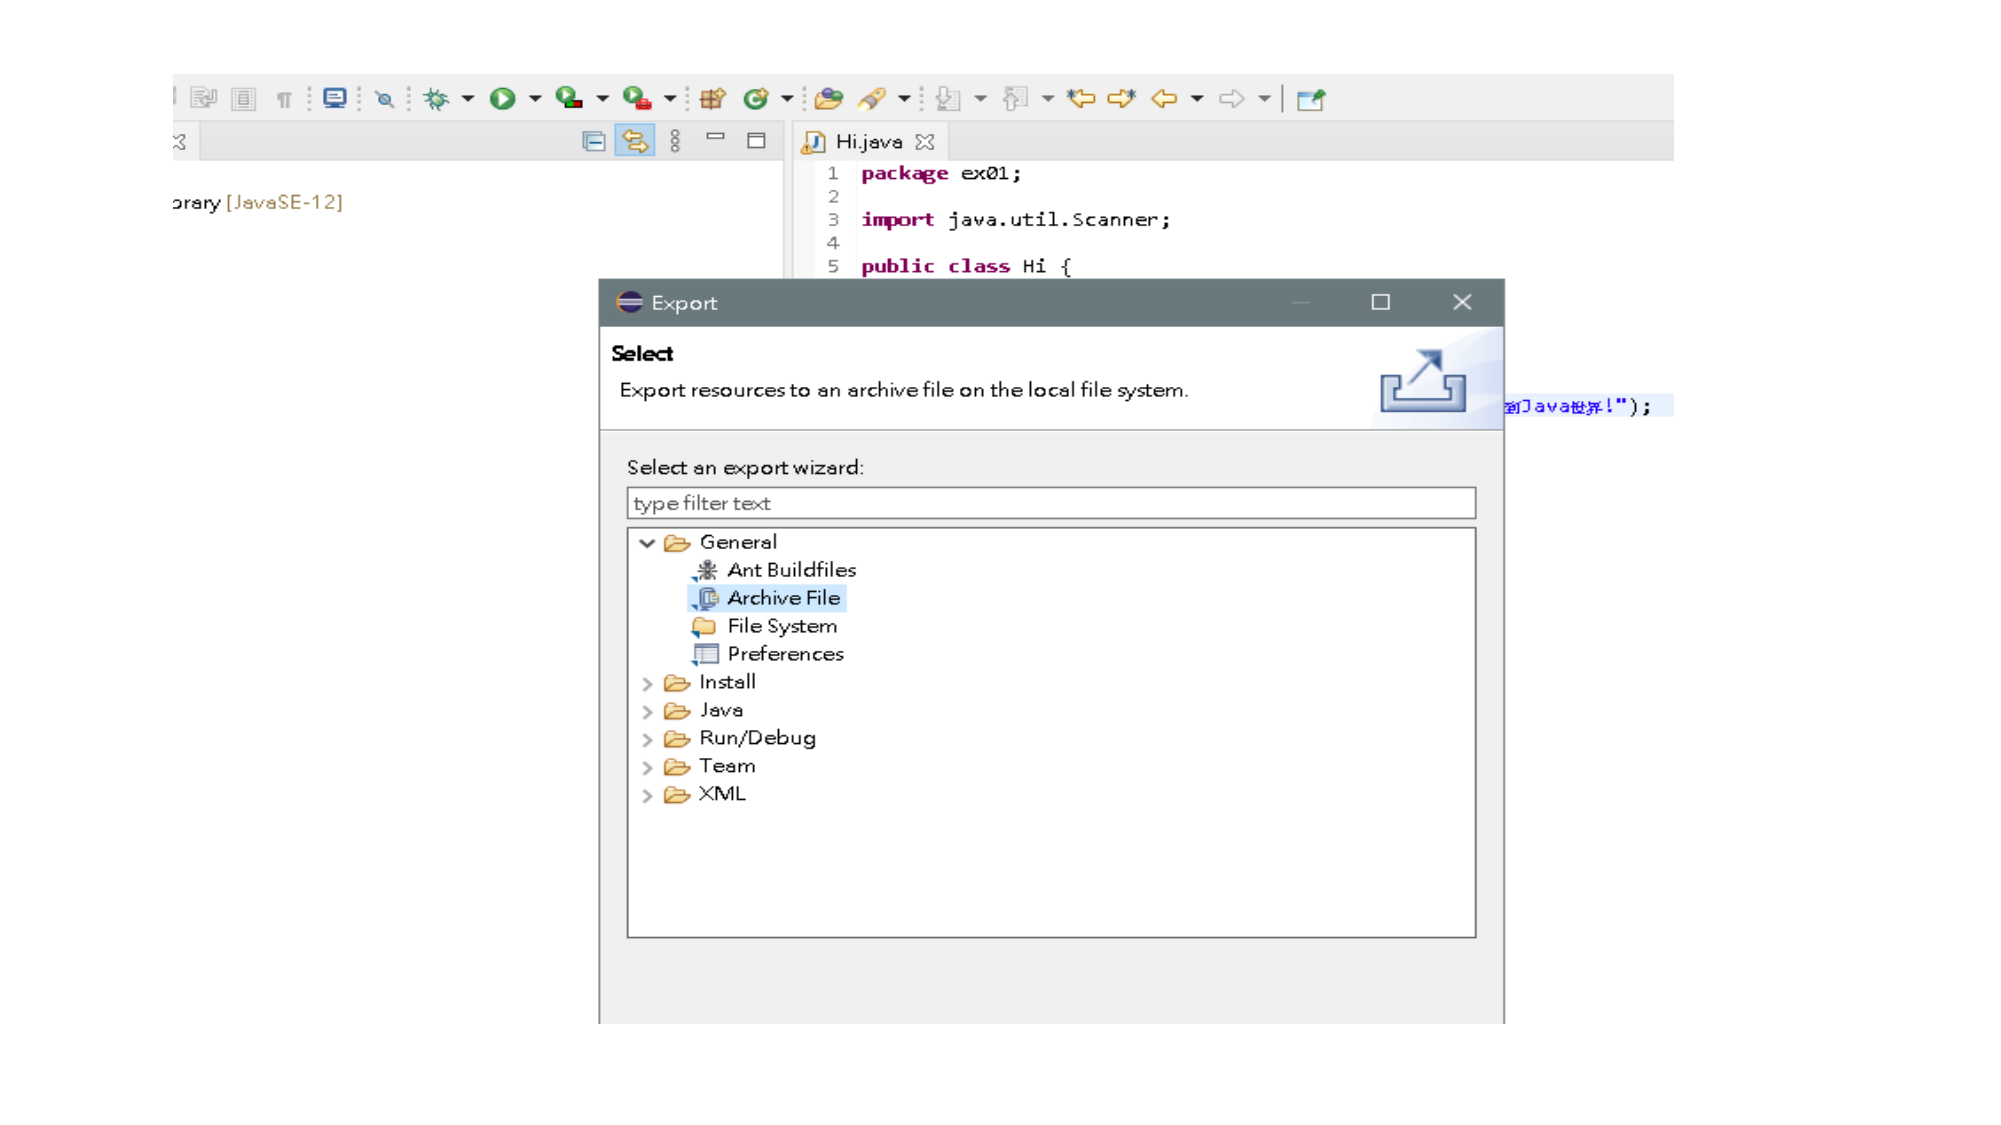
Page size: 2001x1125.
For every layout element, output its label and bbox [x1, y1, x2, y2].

picture [173, 74, 1674, 1024]
